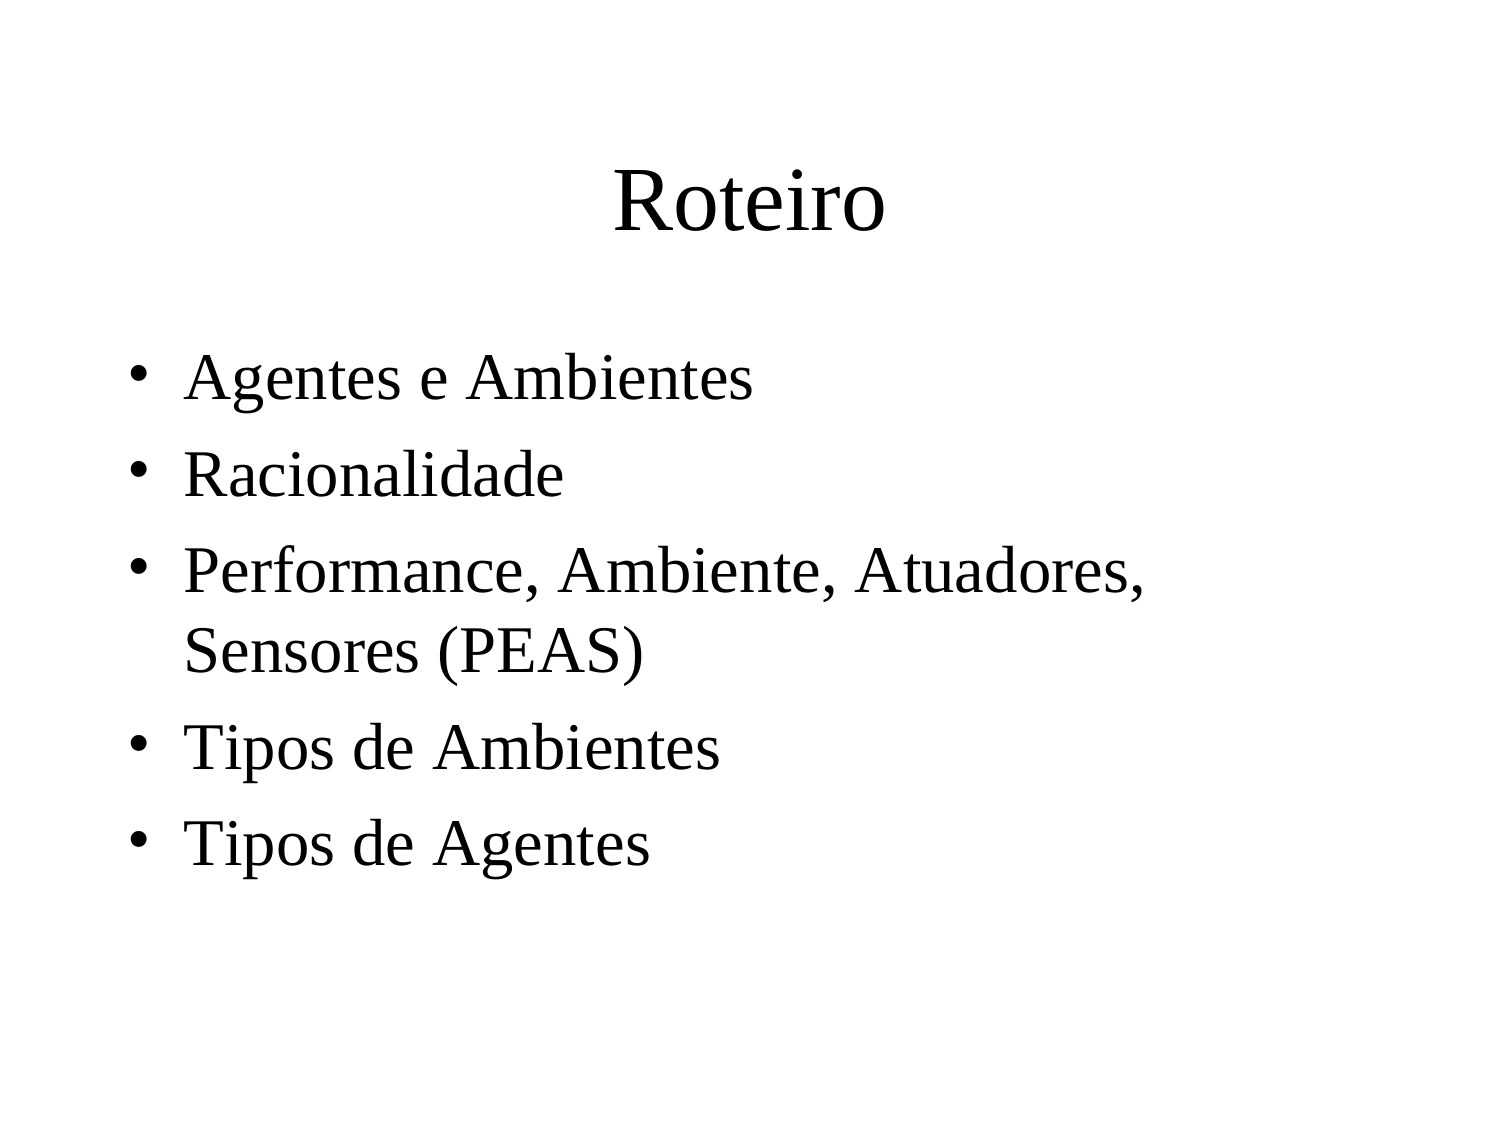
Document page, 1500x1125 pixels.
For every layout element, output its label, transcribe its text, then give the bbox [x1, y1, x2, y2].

title Roteiro [112, 99, 1388, 288]
list Agentes e Ambientes Racionalidade Performance, Ambiente, Atuadores, Sensores (PEAS) Tipos de Ambientes Tipos de Agentes [112, 324, 1388, 1001]
